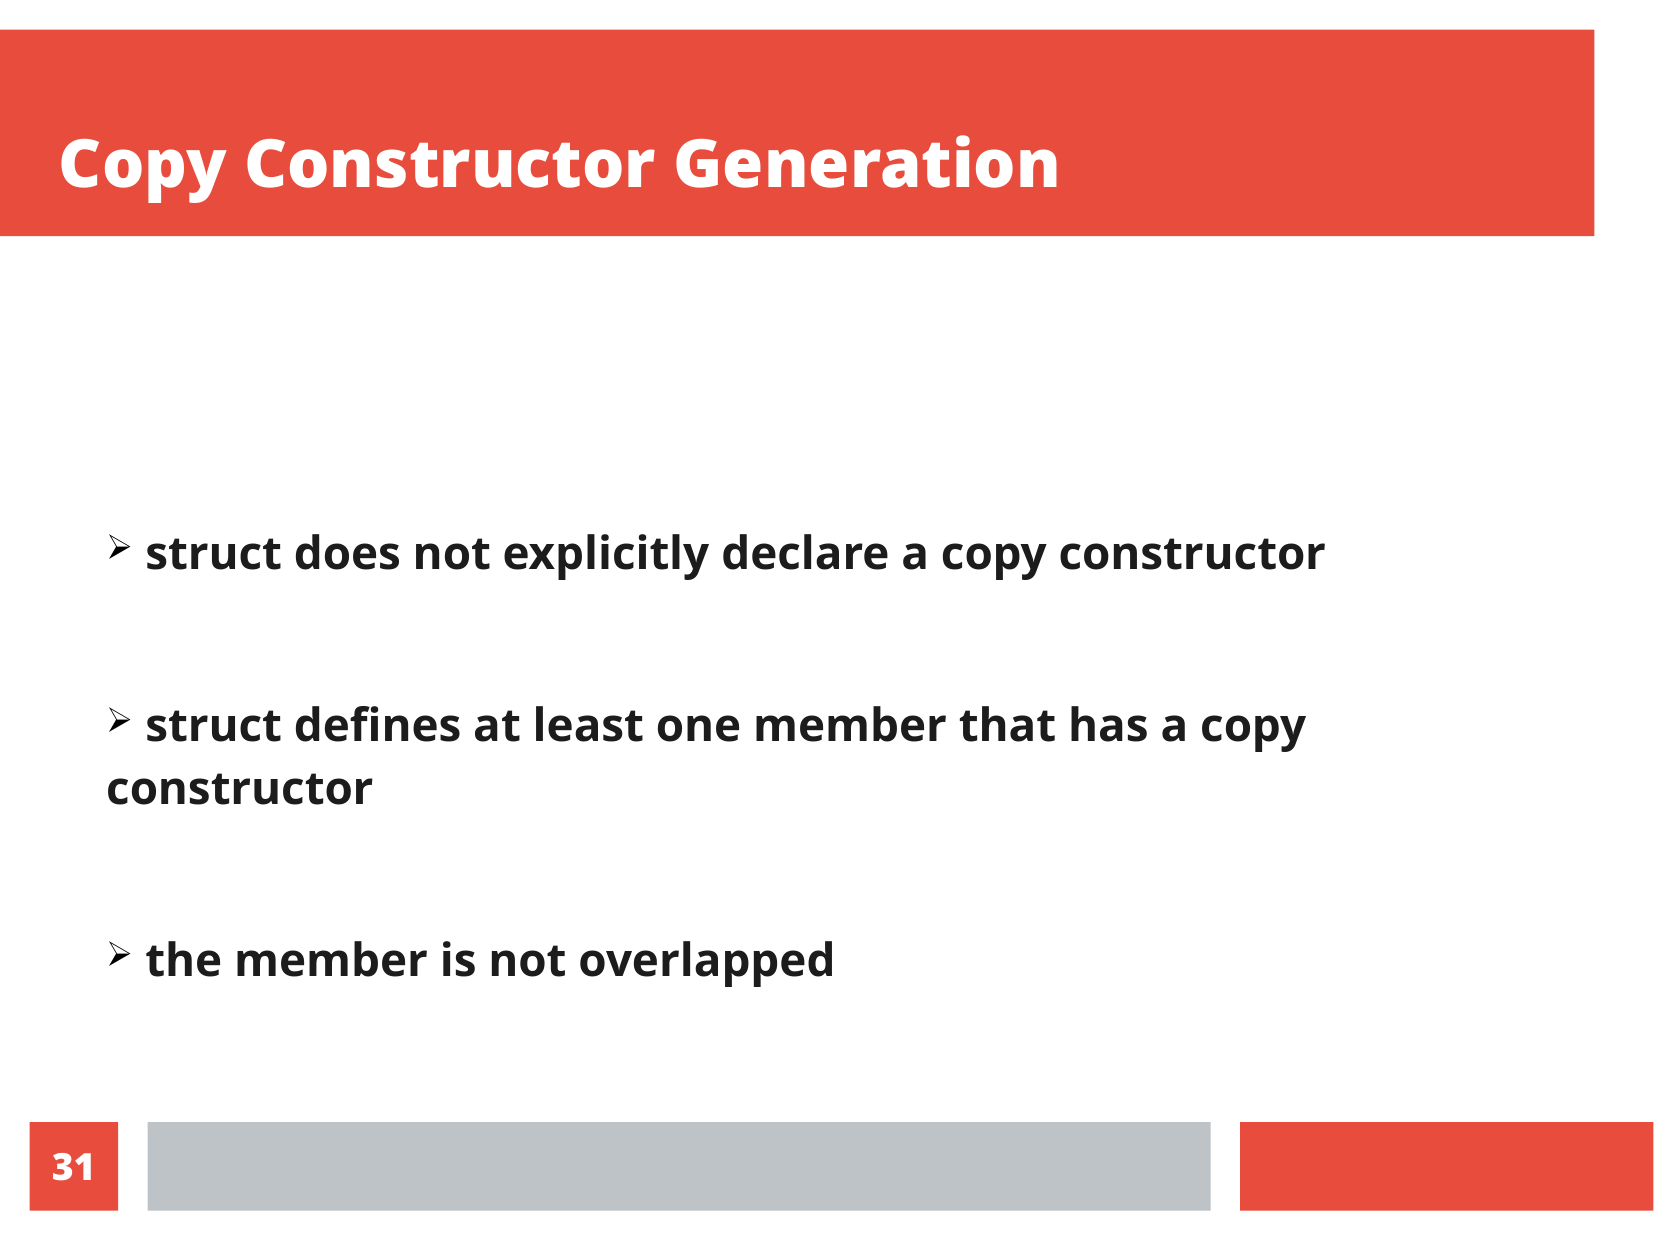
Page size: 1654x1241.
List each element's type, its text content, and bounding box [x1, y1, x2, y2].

list struct does not explicitly declare a copy constructor struct defines at least one member that has a copy constructor the member is not overlapped [59, 324, 1565, 1093]
title Copy Constructor Generation [59, 59, 1595, 207]
